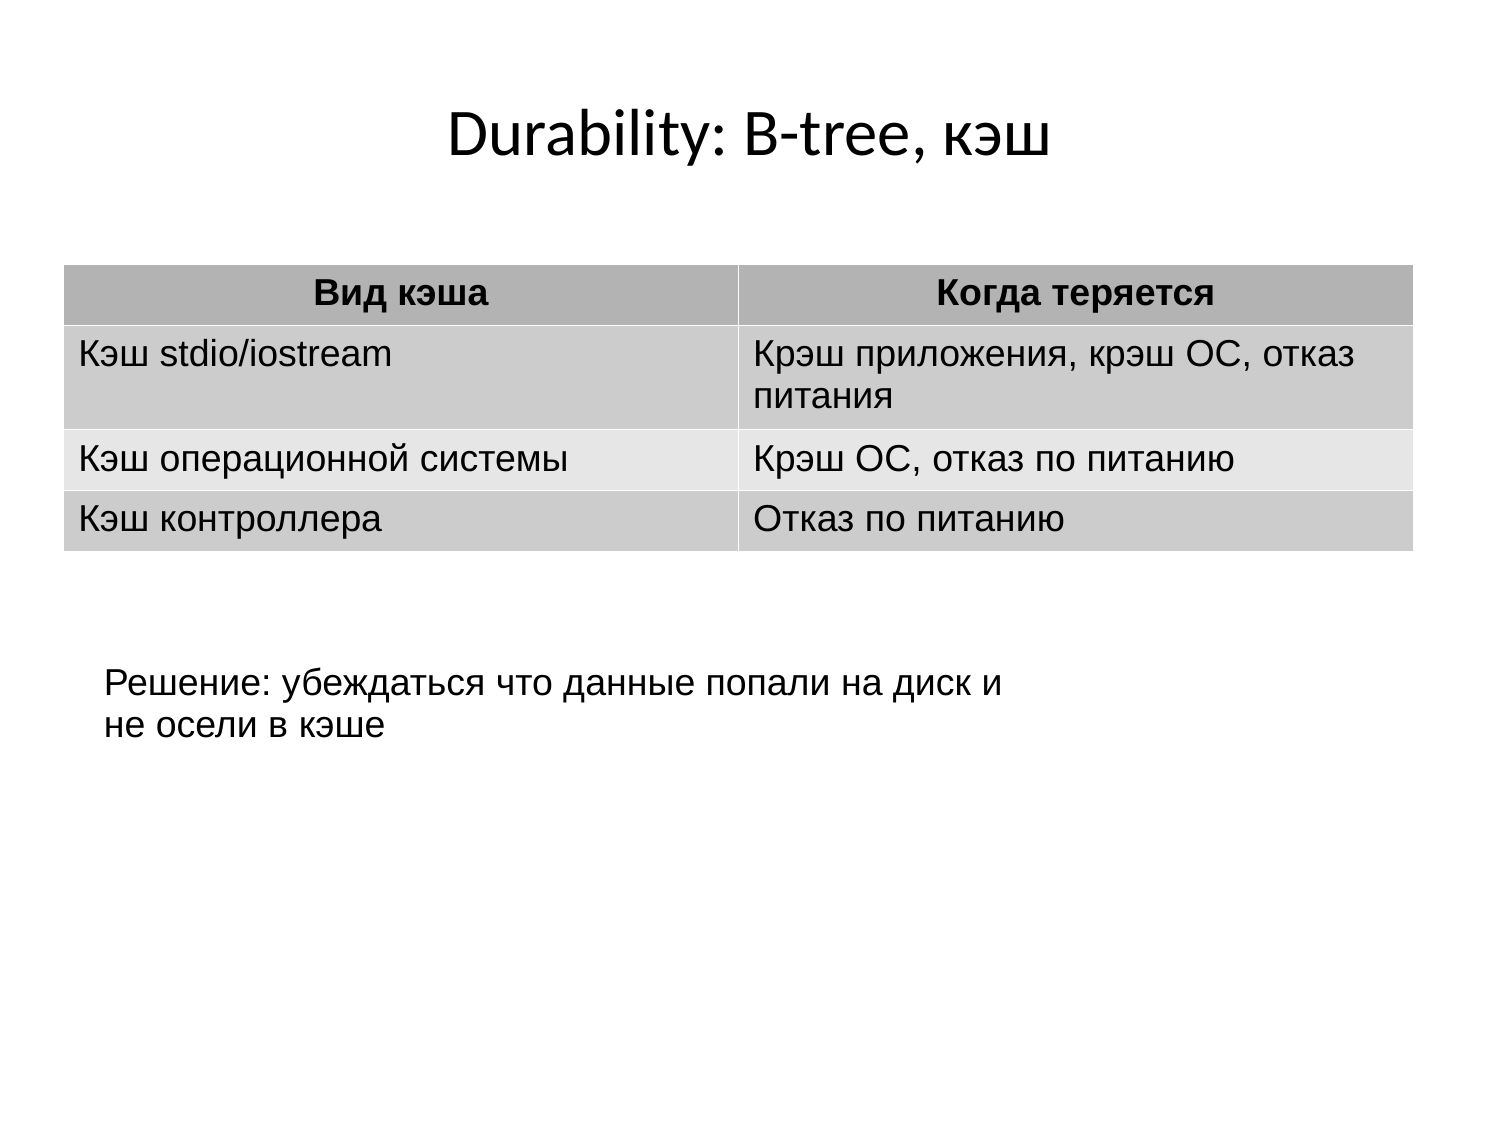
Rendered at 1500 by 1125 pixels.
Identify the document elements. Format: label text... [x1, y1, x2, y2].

title Durability: B-tree, кэш [75, 45, 1425, 233]
table_header Когда теряется [739, 265, 1413, 325]
table_cell Крэш ОС, отказ по питанию [739, 430, 1413, 490]
table_cell Отказ по питанию [739, 491, 1413, 551]
table_header Вид кэша [64, 265, 738, 325]
table_cell Кэш операционной системы [64, 430, 738, 490]
table_cell Кэш контроллера [64, 491, 738, 551]
table_cell Кэш stdio/iostream [64, 326, 738, 429]
text_box Решение: убеждаться что данные попали на диск и не осели в кэше [89, 654, 1026, 754]
table_cell Крэш приложения, крэш ОС, отказ питания [739, 326, 1413, 429]
